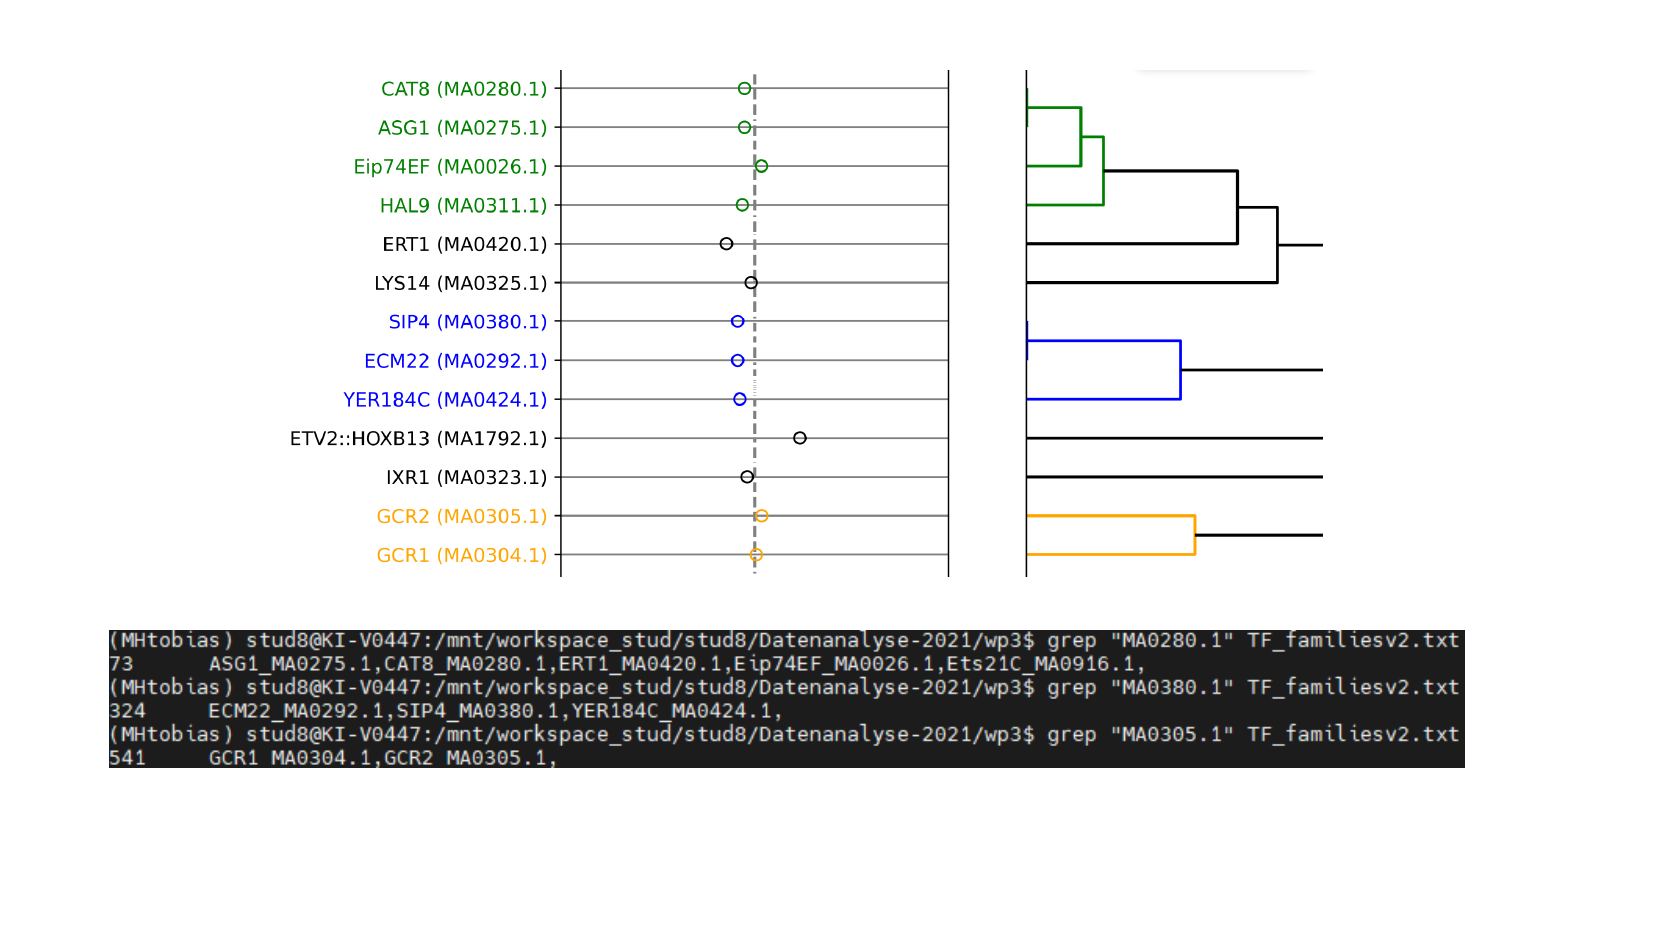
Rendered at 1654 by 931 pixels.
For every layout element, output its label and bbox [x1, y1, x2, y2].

picture [248, 70, 1323, 577]
picture [109, 630, 1465, 768]
